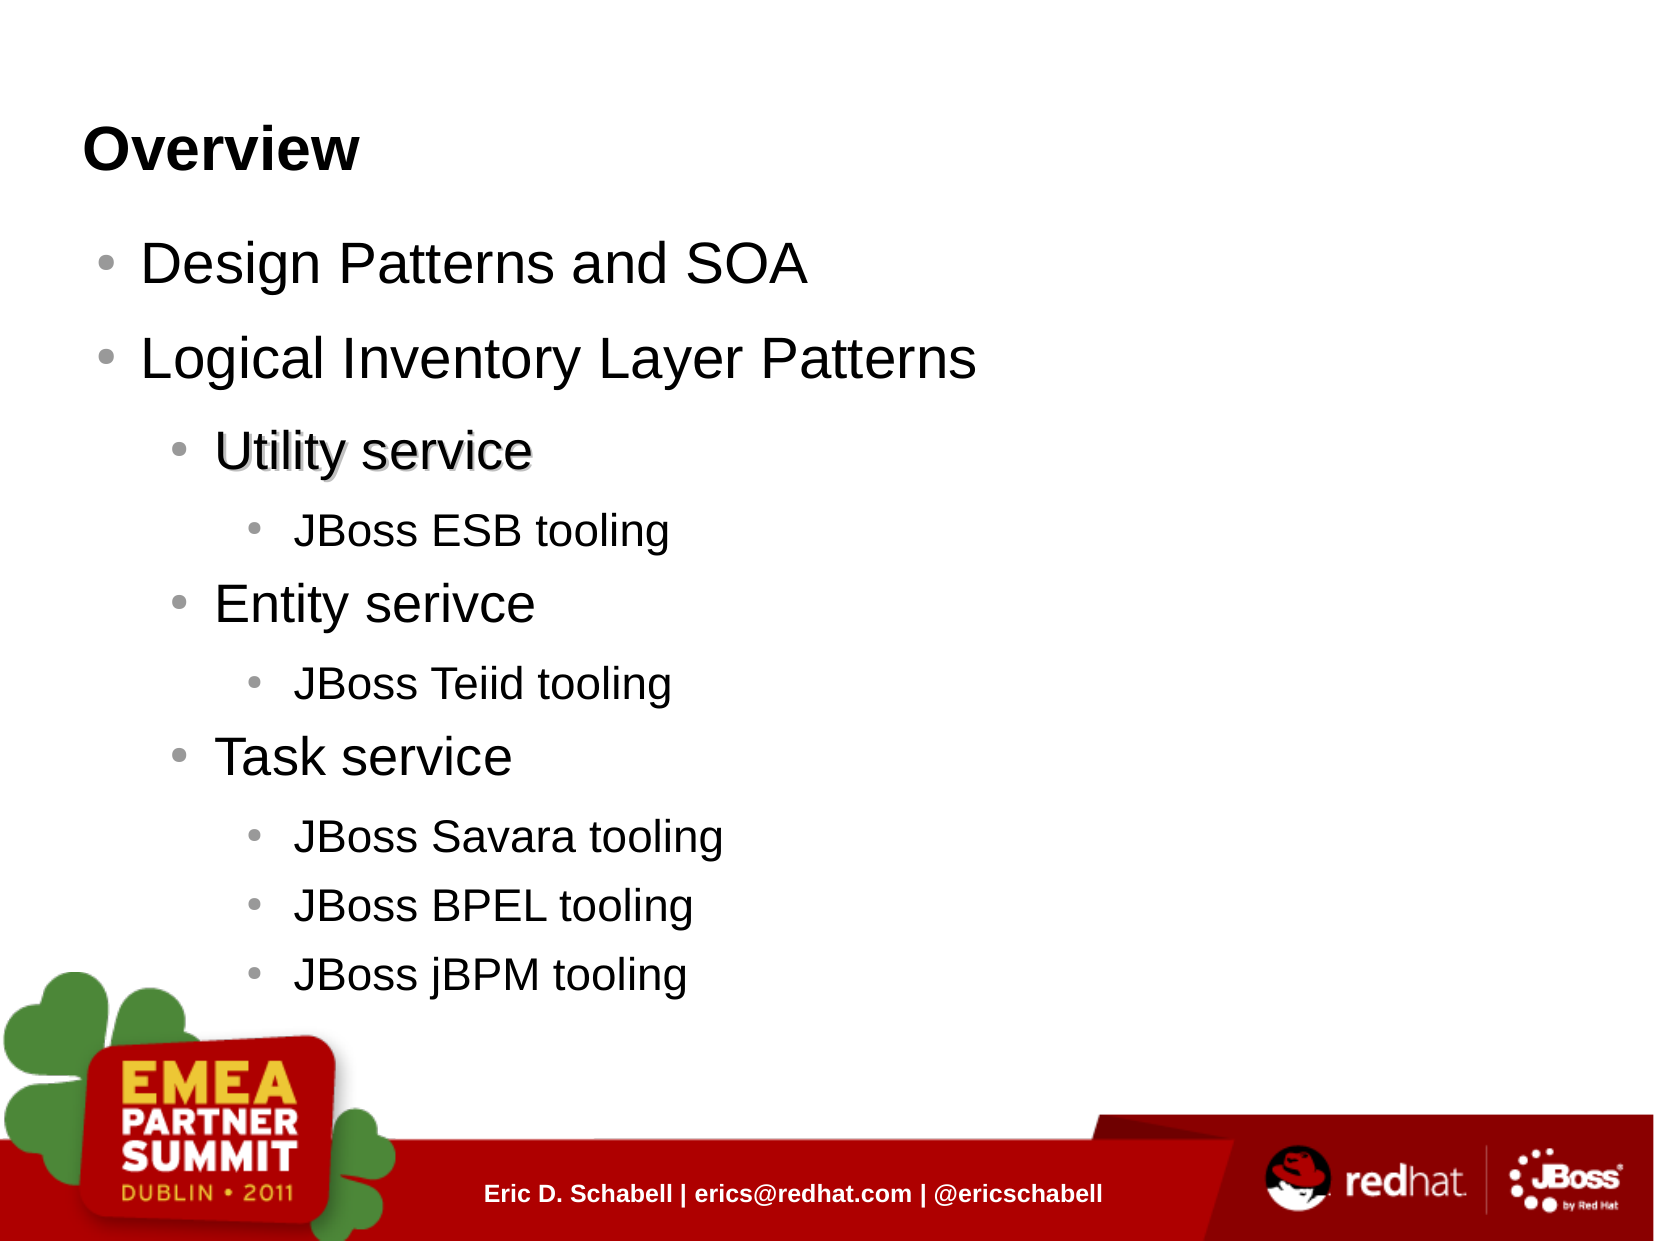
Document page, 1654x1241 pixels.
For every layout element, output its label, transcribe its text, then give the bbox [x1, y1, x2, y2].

list Design Patterns and SOA Logical Inventory Layer Patterns Utility service JBoss ESB tooling Entity serivce JBoss Teiid tooling Task service JBoss Savara tooling JBoss BPEL tooling JBoss jBPM tooling [80, 231, 1570, 1008]
title Overview [82, 55, 1571, 243]
picture [0, 972, 1654, 1241]
